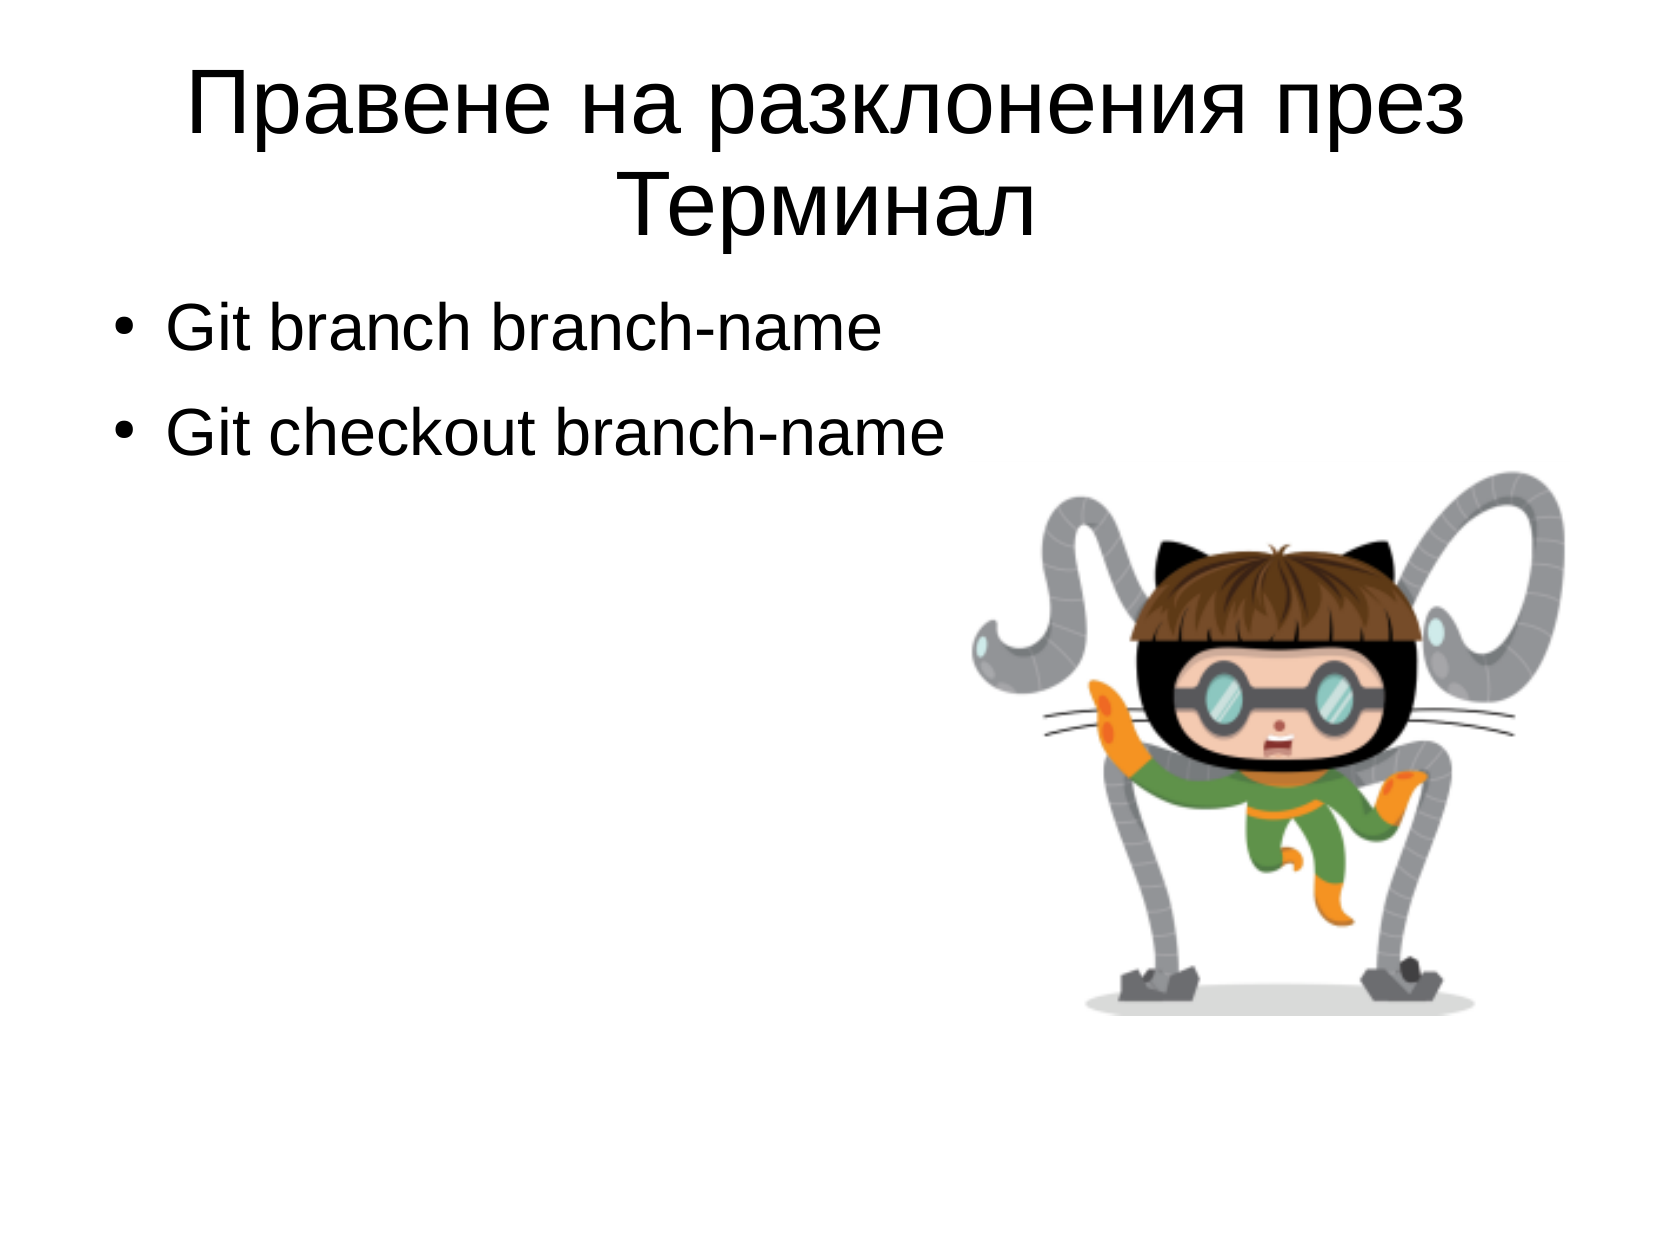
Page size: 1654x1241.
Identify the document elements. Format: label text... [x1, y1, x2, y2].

picture [968, 460, 1570, 1016]
list Git branch branch-name Git checkout branch-name [94, 290, 969, 508]
title Правене на разклонения през Терминал [82, 49, 1571, 257]
